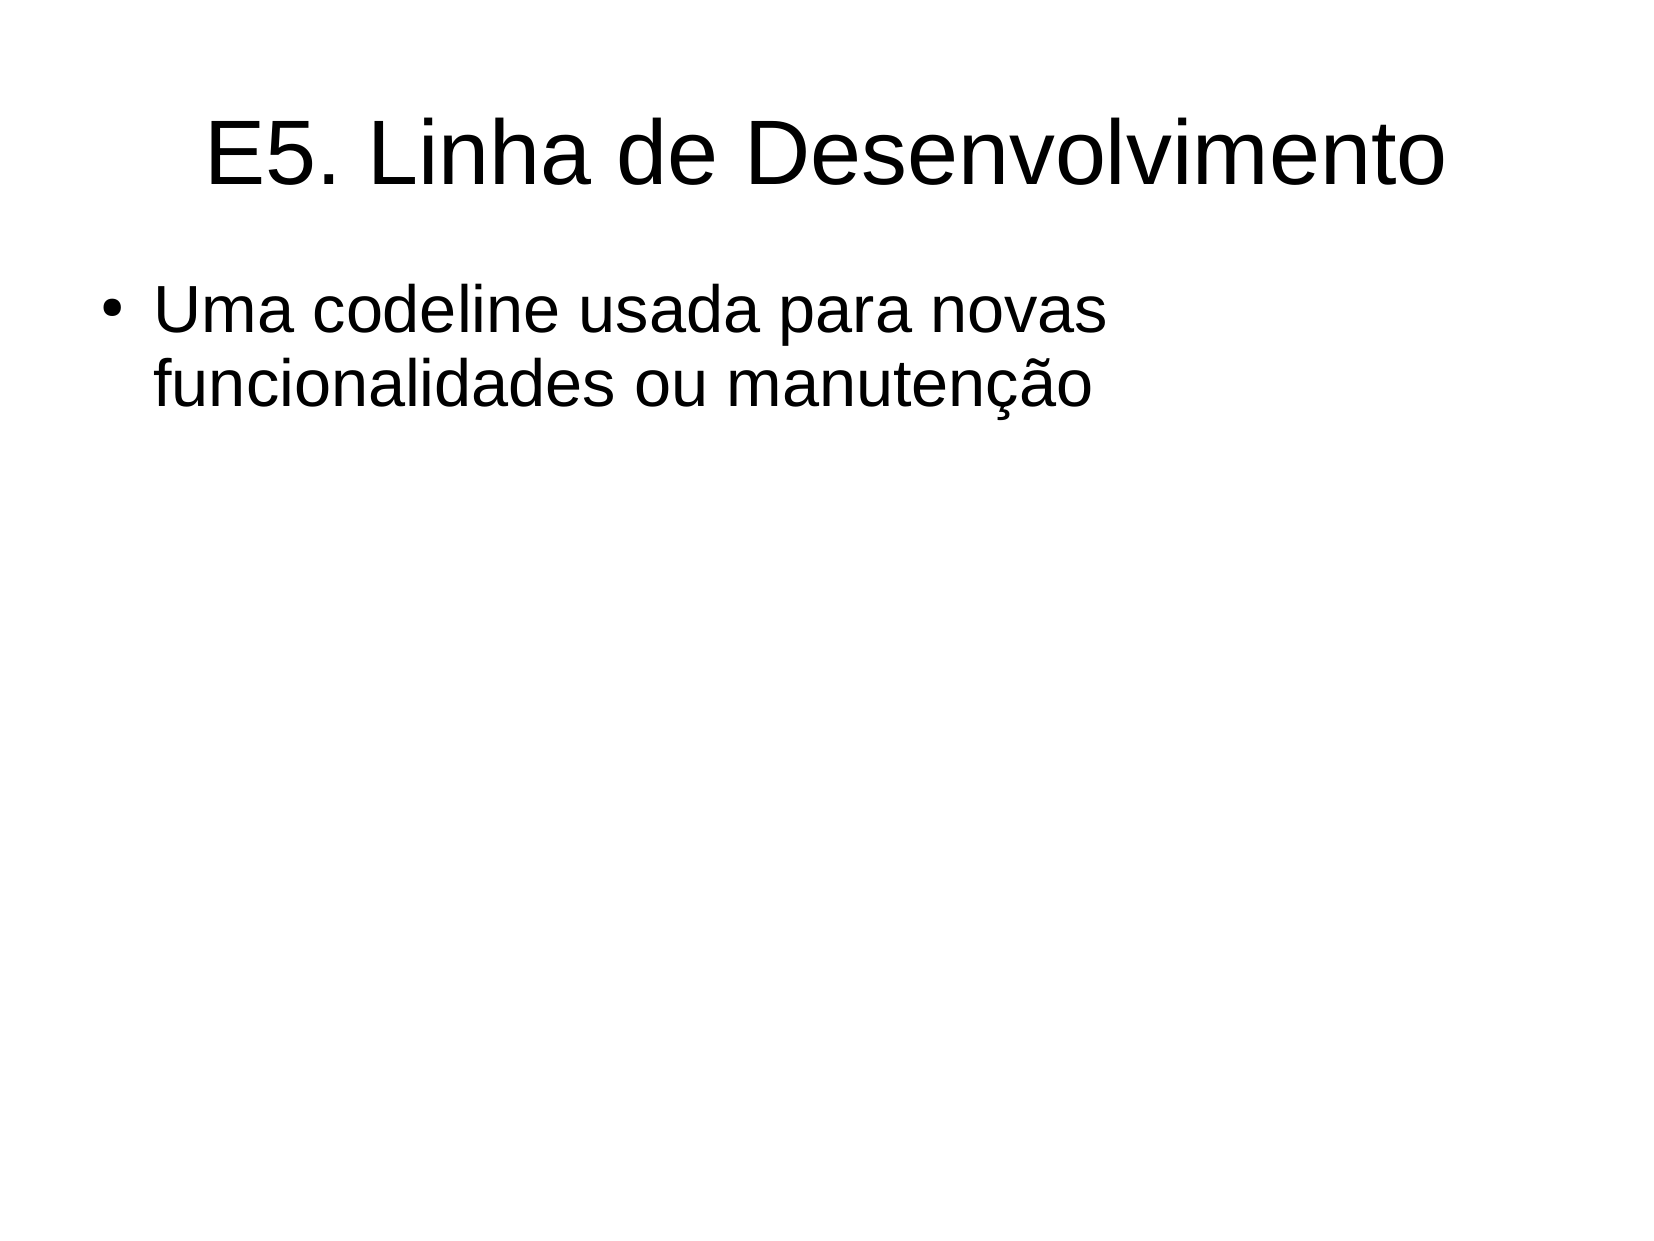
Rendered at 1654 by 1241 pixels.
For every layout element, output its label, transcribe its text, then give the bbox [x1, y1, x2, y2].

list Uma codeline usada para novas funcionalidades ou manutenção [82, 271, 1571, 991]
title E5. Linha de Desenvolvimento [82, 49, 1571, 257]
